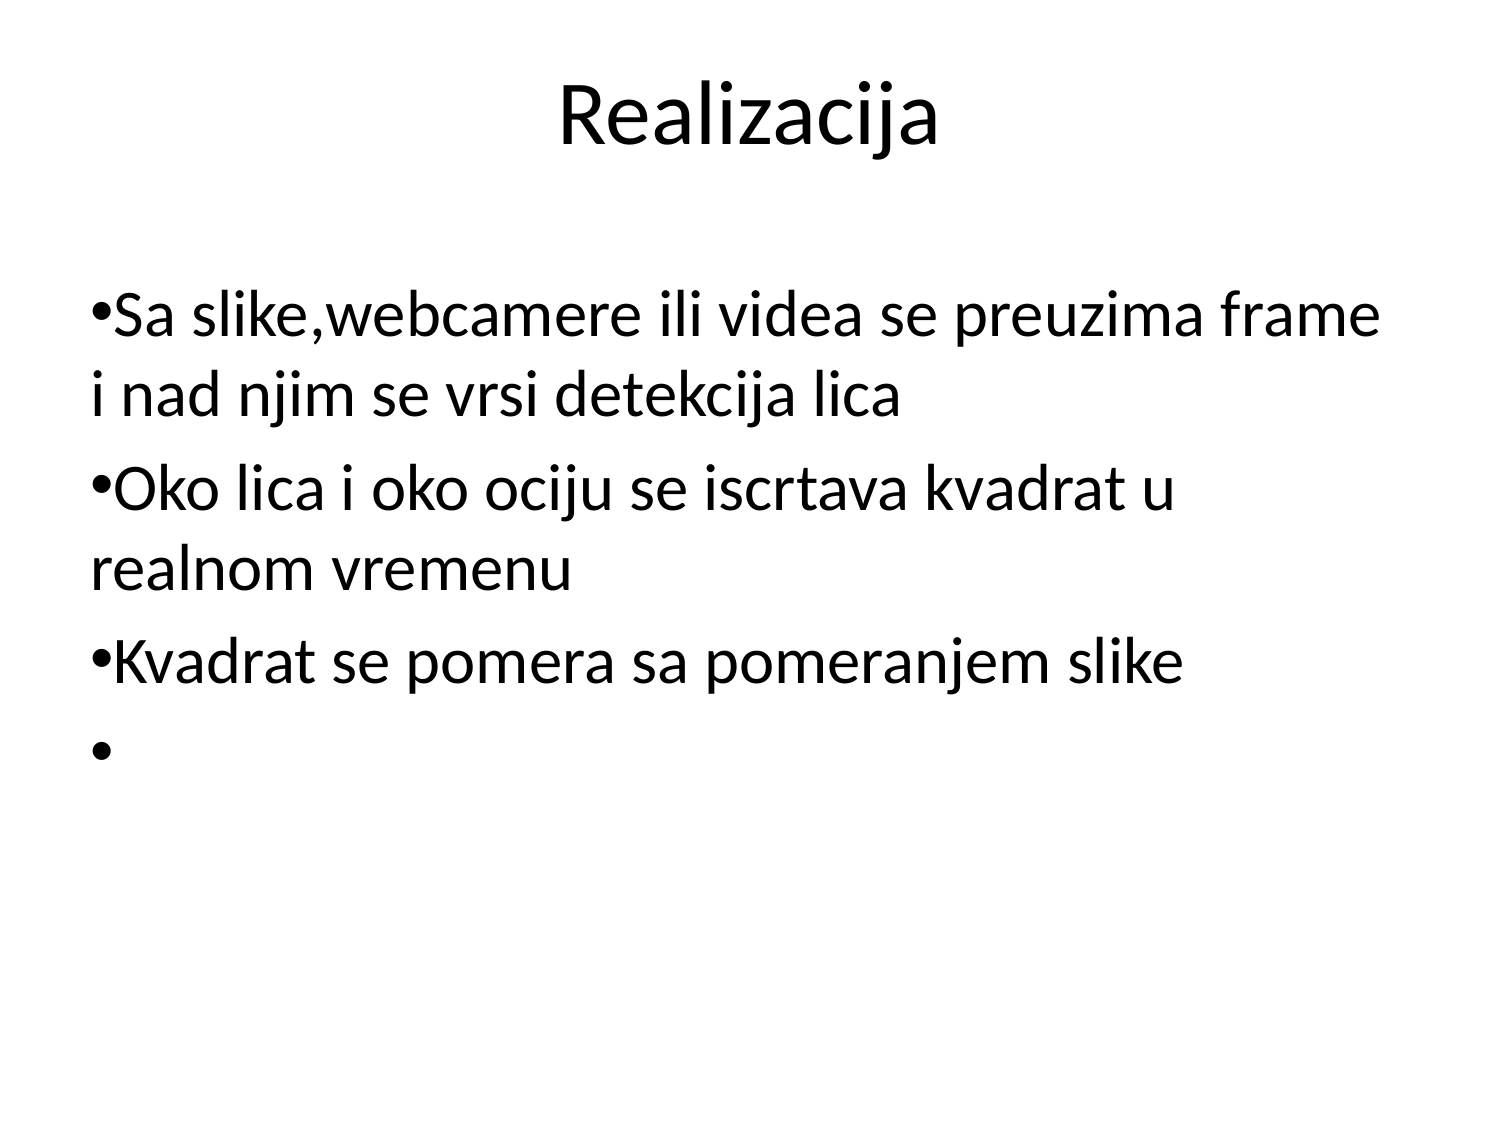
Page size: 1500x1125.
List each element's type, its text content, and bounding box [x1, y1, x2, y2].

title Realizacija [75, 45, 1425, 233]
list Sa slike,webcamere ili videa se preuzima frame i nad njim se vrsi detekcija lica Oko lica i oko ociju se iscrtava kvadrat u realnom vremenu Kvadrat se pomera sa pomeranjem slike [75, 262, 1426, 1005]
